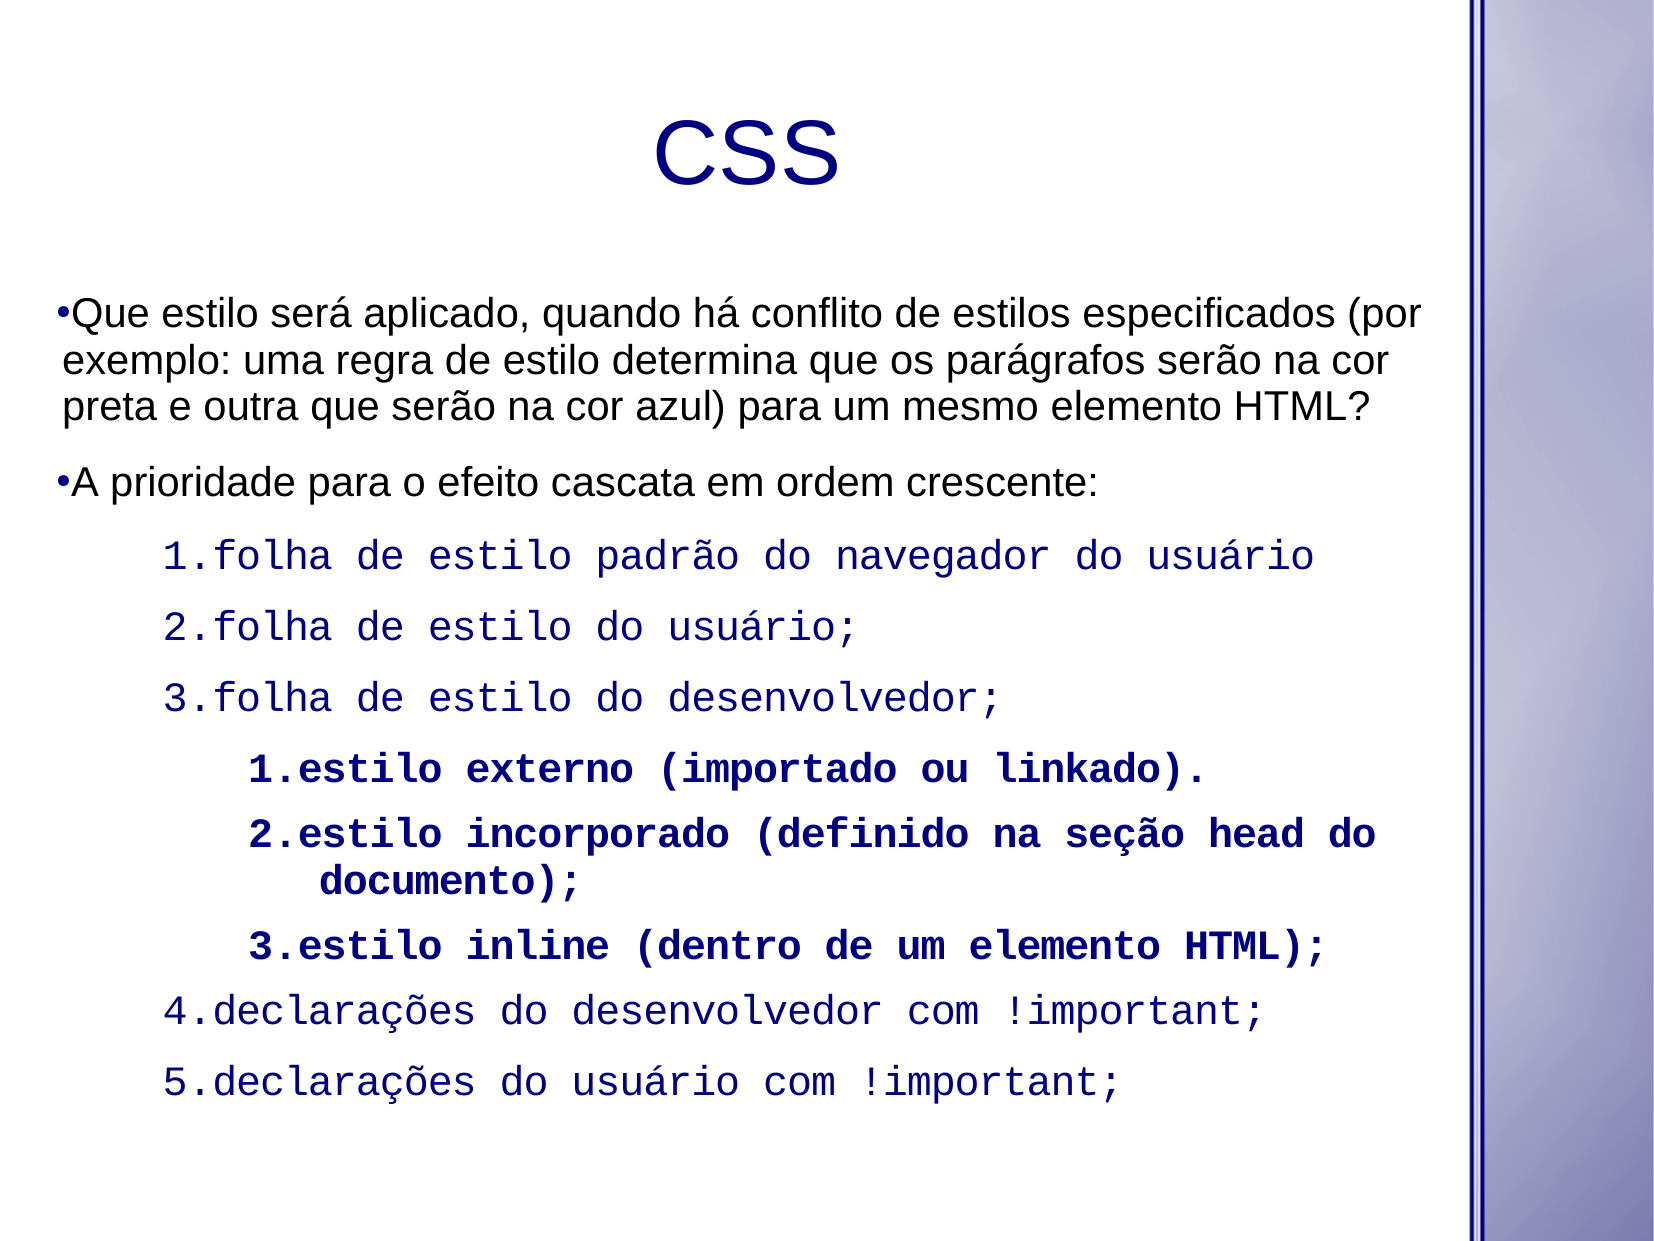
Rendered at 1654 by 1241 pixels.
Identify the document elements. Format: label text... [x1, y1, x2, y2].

title CSS [47, 49, 1447, 257]
list Que estilo será aplicado, quando há conflito de estilos especificados (por exemplo: uma regra de estilo determina que os parágrafos serão na cor preta e outra que serão na cor azul) para um mesmo elemento HTML? A prioridade para o efeito cascata em ordem crescente: folha de estilo padrão do navegador do usuário folha de estilo do usuário; folha de estilo do desenvolvedor; estilo externo (importado ou linkado). estilo incorporado (definido na seção head do documento); estilo inline (dentro de um elemento HTML); declarações do desenvolvedor com !important; declarações do usuário com !important; [47, 290, 1447, 1109]
picture [0, 0, 1654, 1241]
